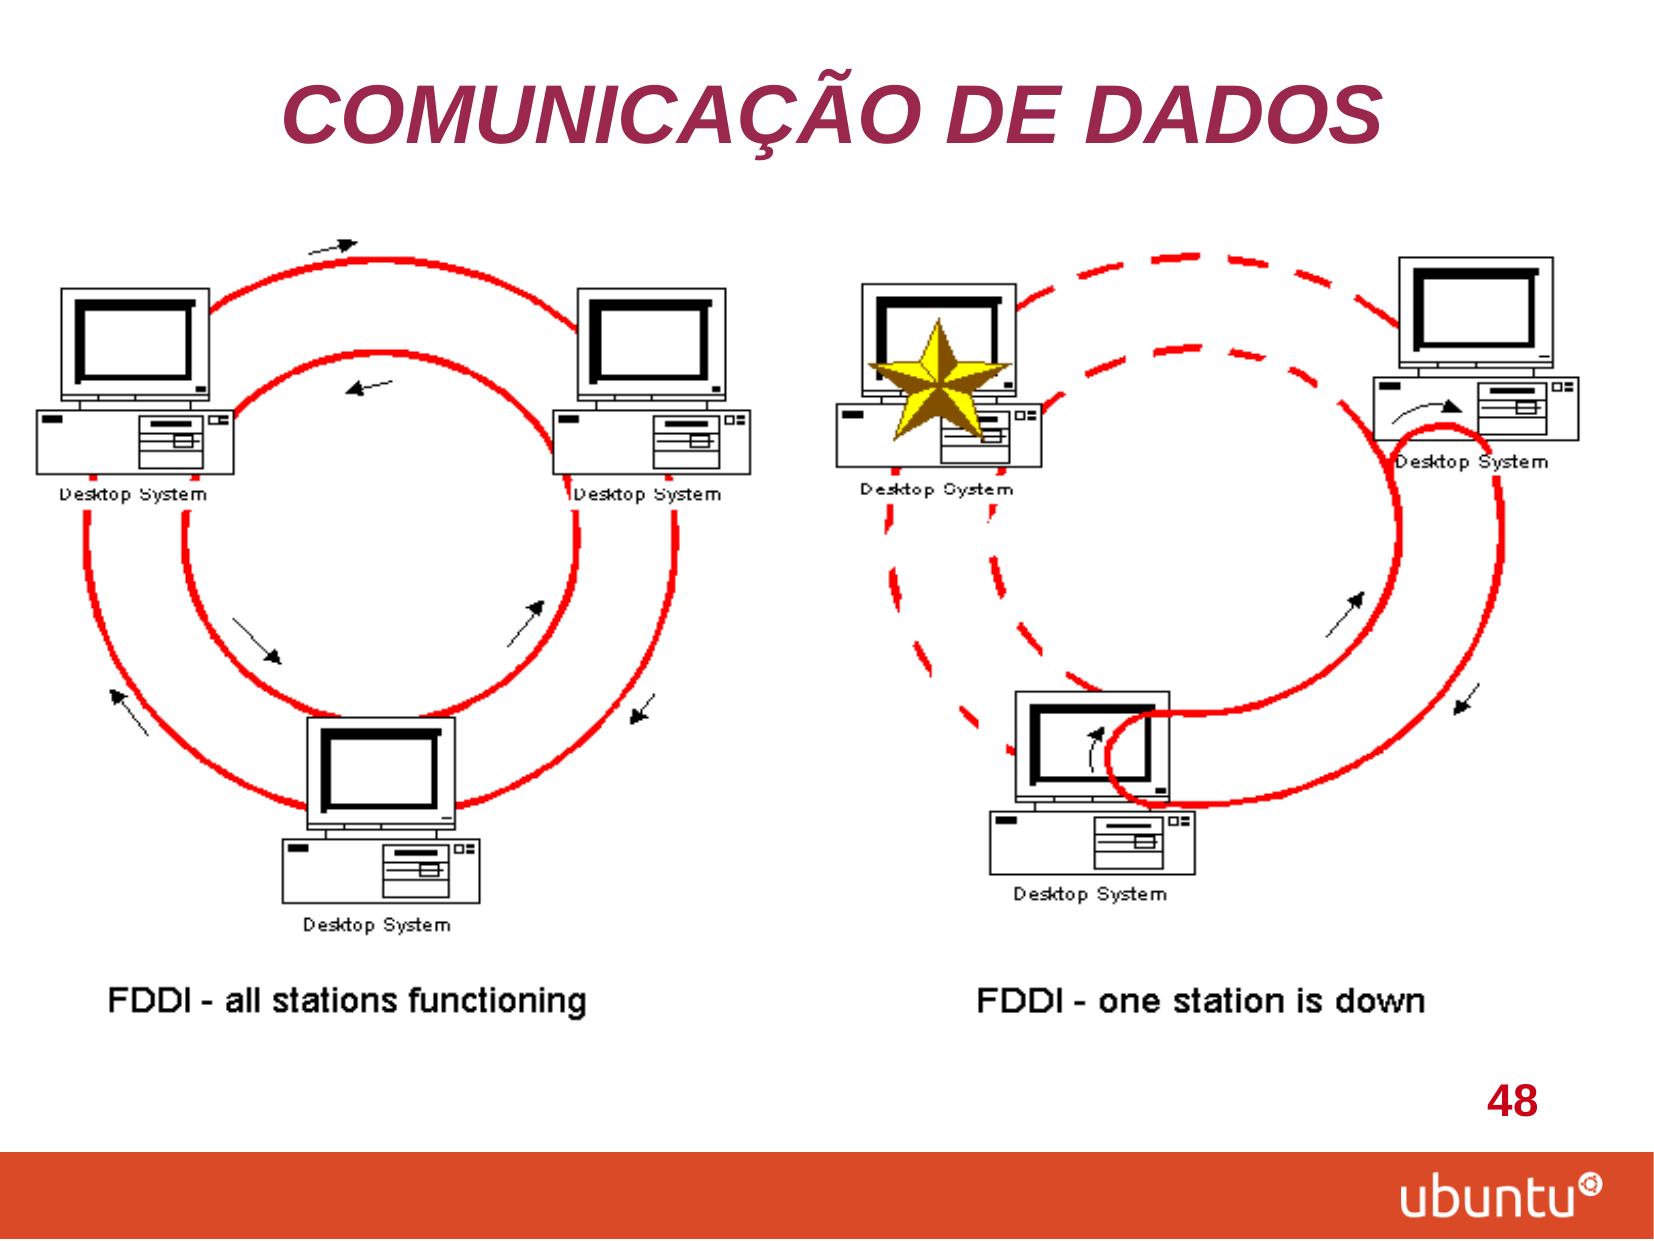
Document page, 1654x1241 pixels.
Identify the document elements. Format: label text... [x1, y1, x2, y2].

picture [815, 236, 1595, 1034]
text_box <number> [1473, 1063, 1654, 1134]
title COMUNICAÇÃO DE DADOS [11, 7, 1654, 200]
picture [0, 1152, 1654, 1239]
picture [20, 236, 768, 1034]
